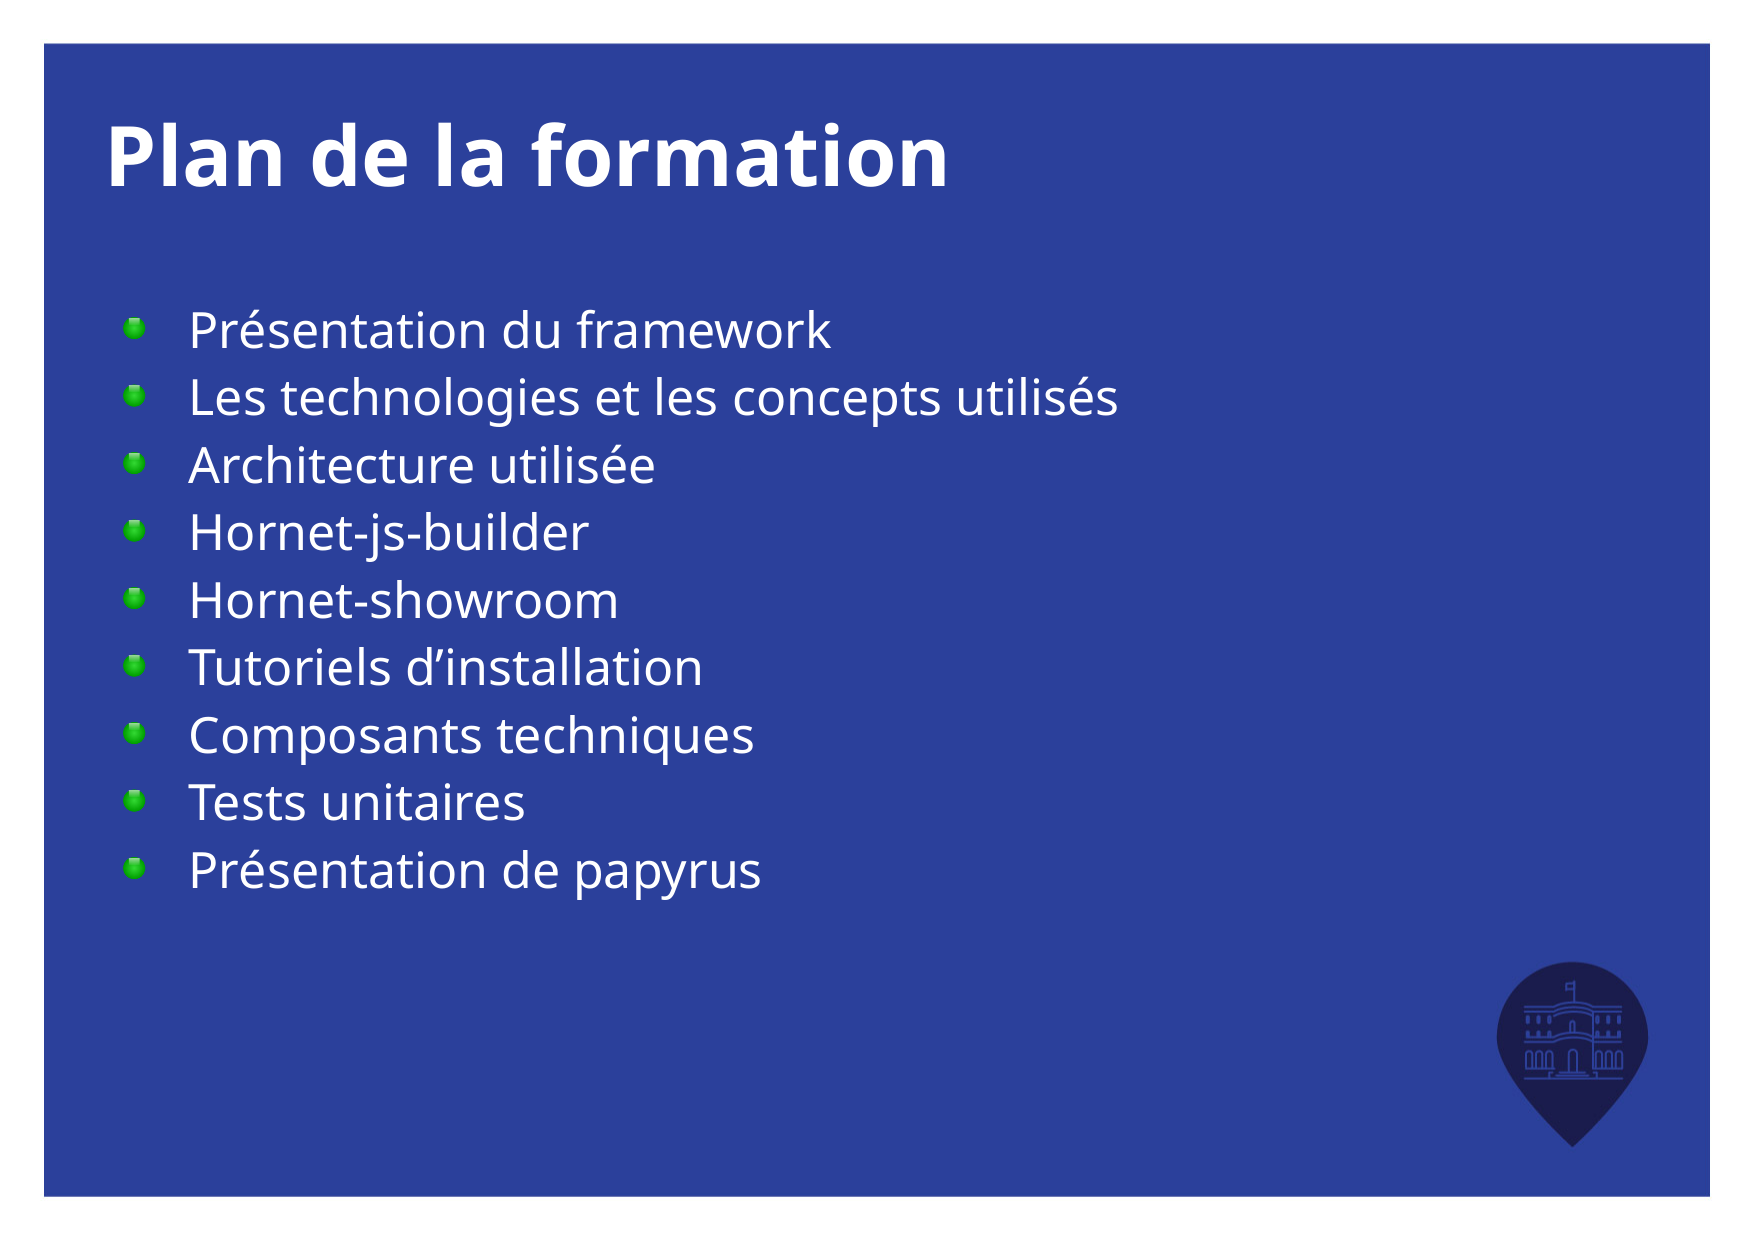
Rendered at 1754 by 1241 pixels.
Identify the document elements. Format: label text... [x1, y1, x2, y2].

list Présentation du framework Les technologies et les concepts utilisés Architecture utilisée Hornet-js-builder Hornet-showroom Tutoriels d’installation Composants techniques Tests unitaires Présentation de papyrus [87, 289, 1666, 1155]
picture [0, 0, 1754, 1241]
title Plan de la formation [87, 49, 1666, 257]
